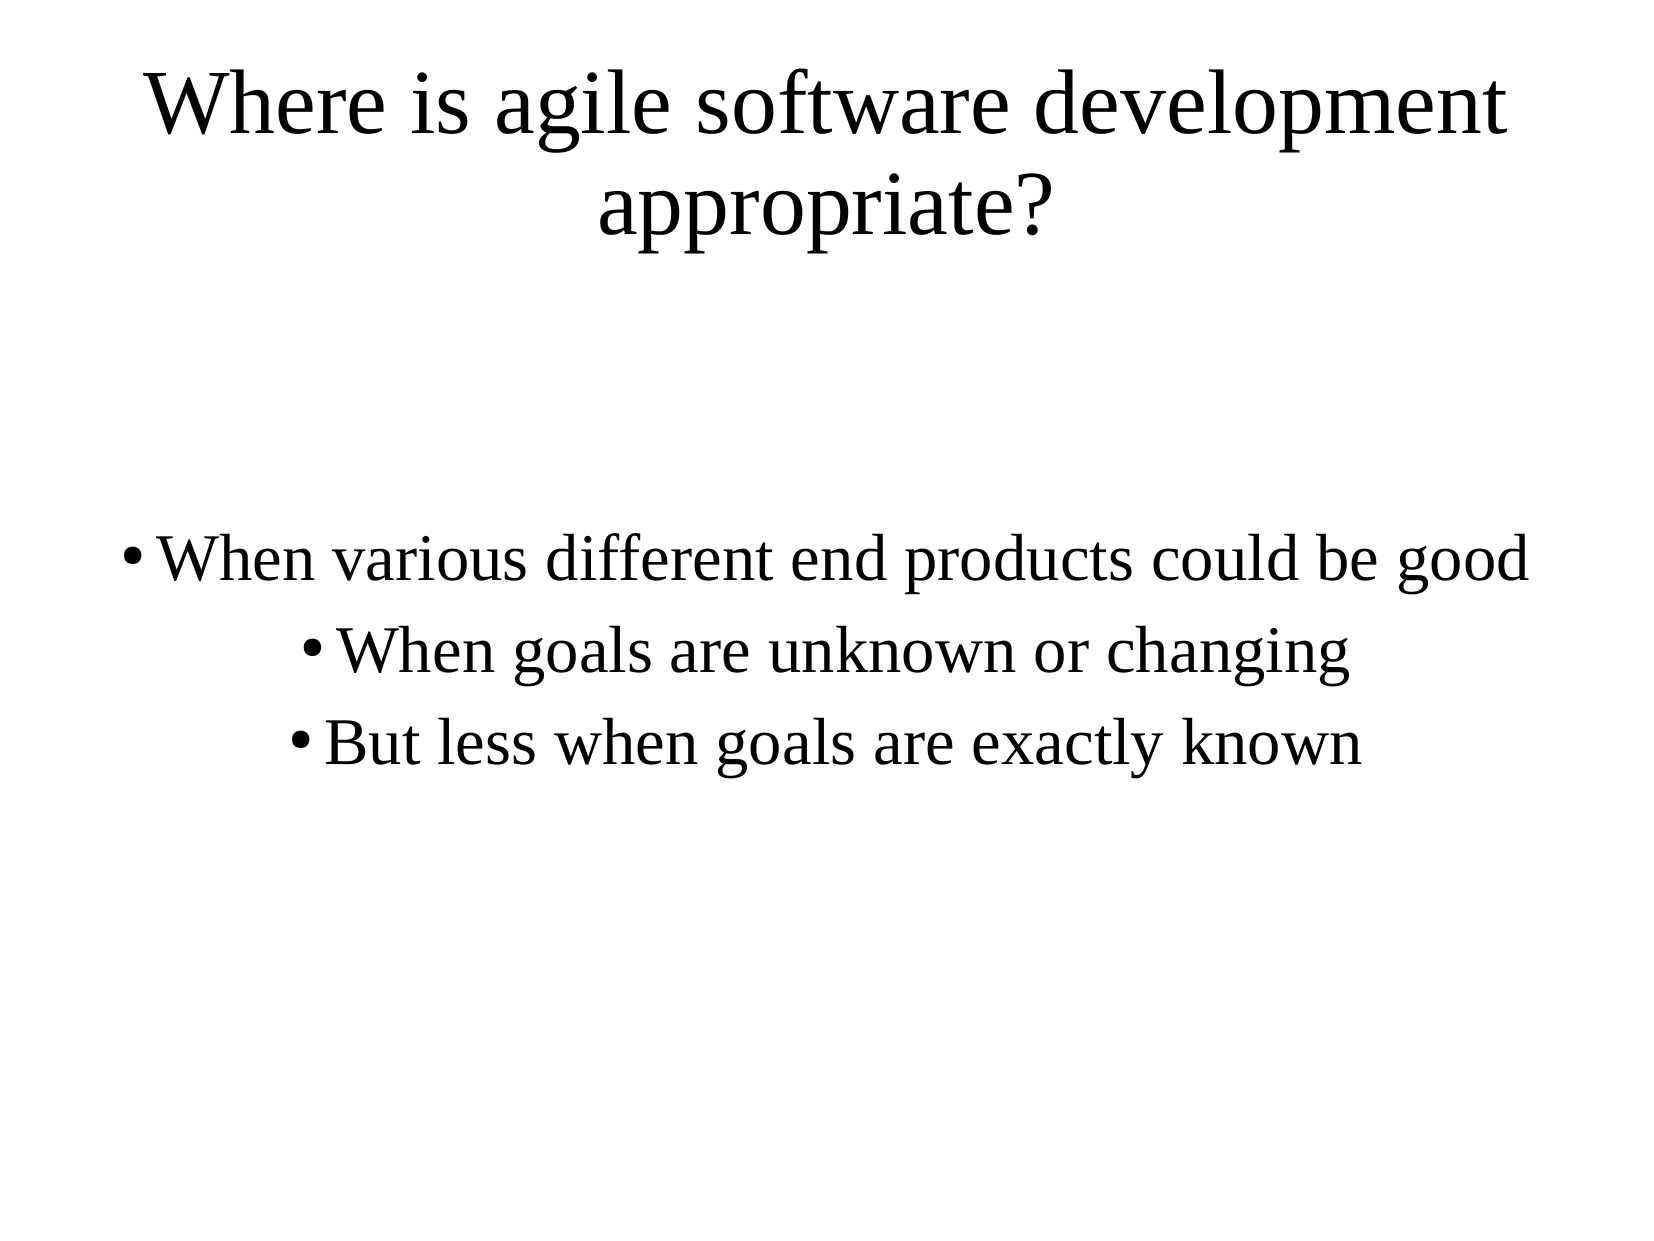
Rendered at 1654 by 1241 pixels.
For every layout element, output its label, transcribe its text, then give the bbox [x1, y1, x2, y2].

title Where is agile software development appropriate? [82, 49, 1571, 257]
subtitle When various different end products could be good When goals are unknown or changing But less when goals are exactly known [82, 290, 1571, 1010]
